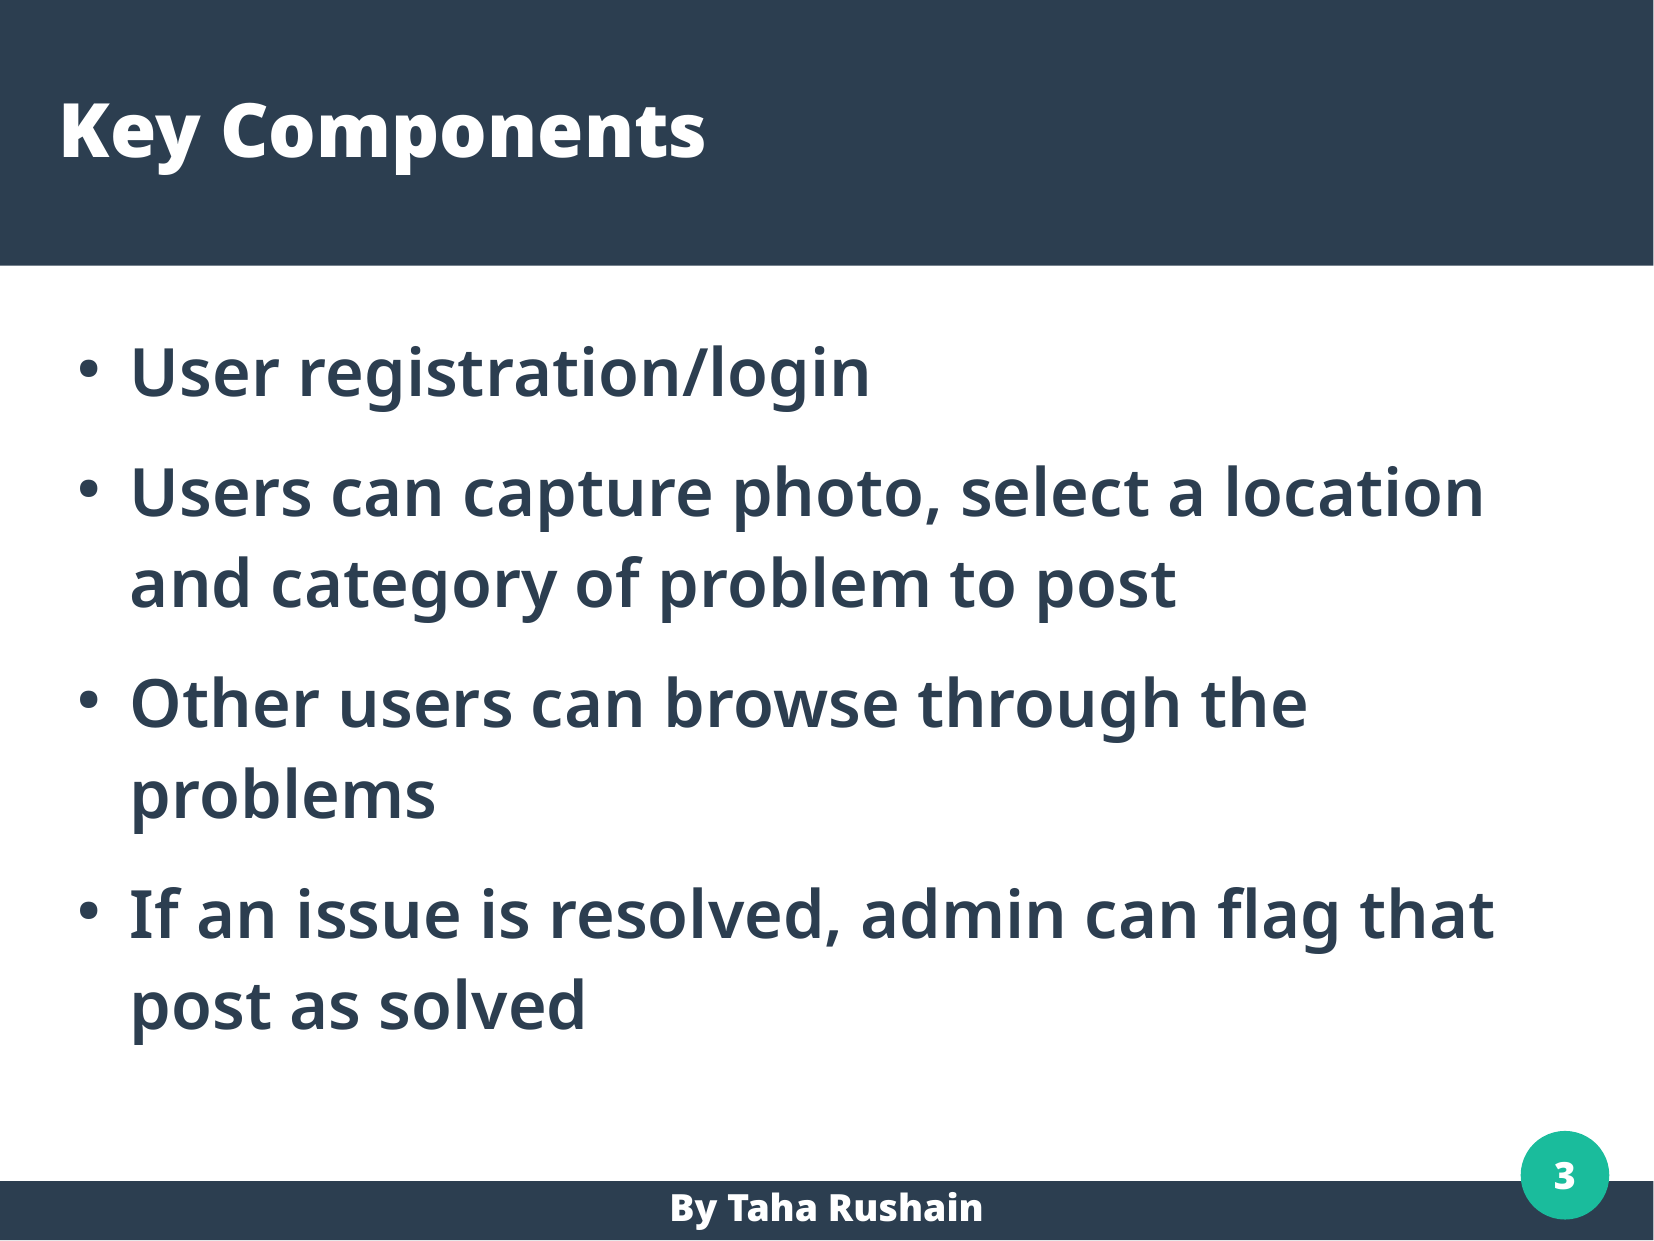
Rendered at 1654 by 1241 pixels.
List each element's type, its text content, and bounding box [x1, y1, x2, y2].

title Key Components [59, 49, 1595, 207]
list User registration/login Users can capture photo, select a location and category of problem to post Other users can browse through the problems If an issue is resolved, admin can flag that post as solved [59, 324, 1595, 1152]
